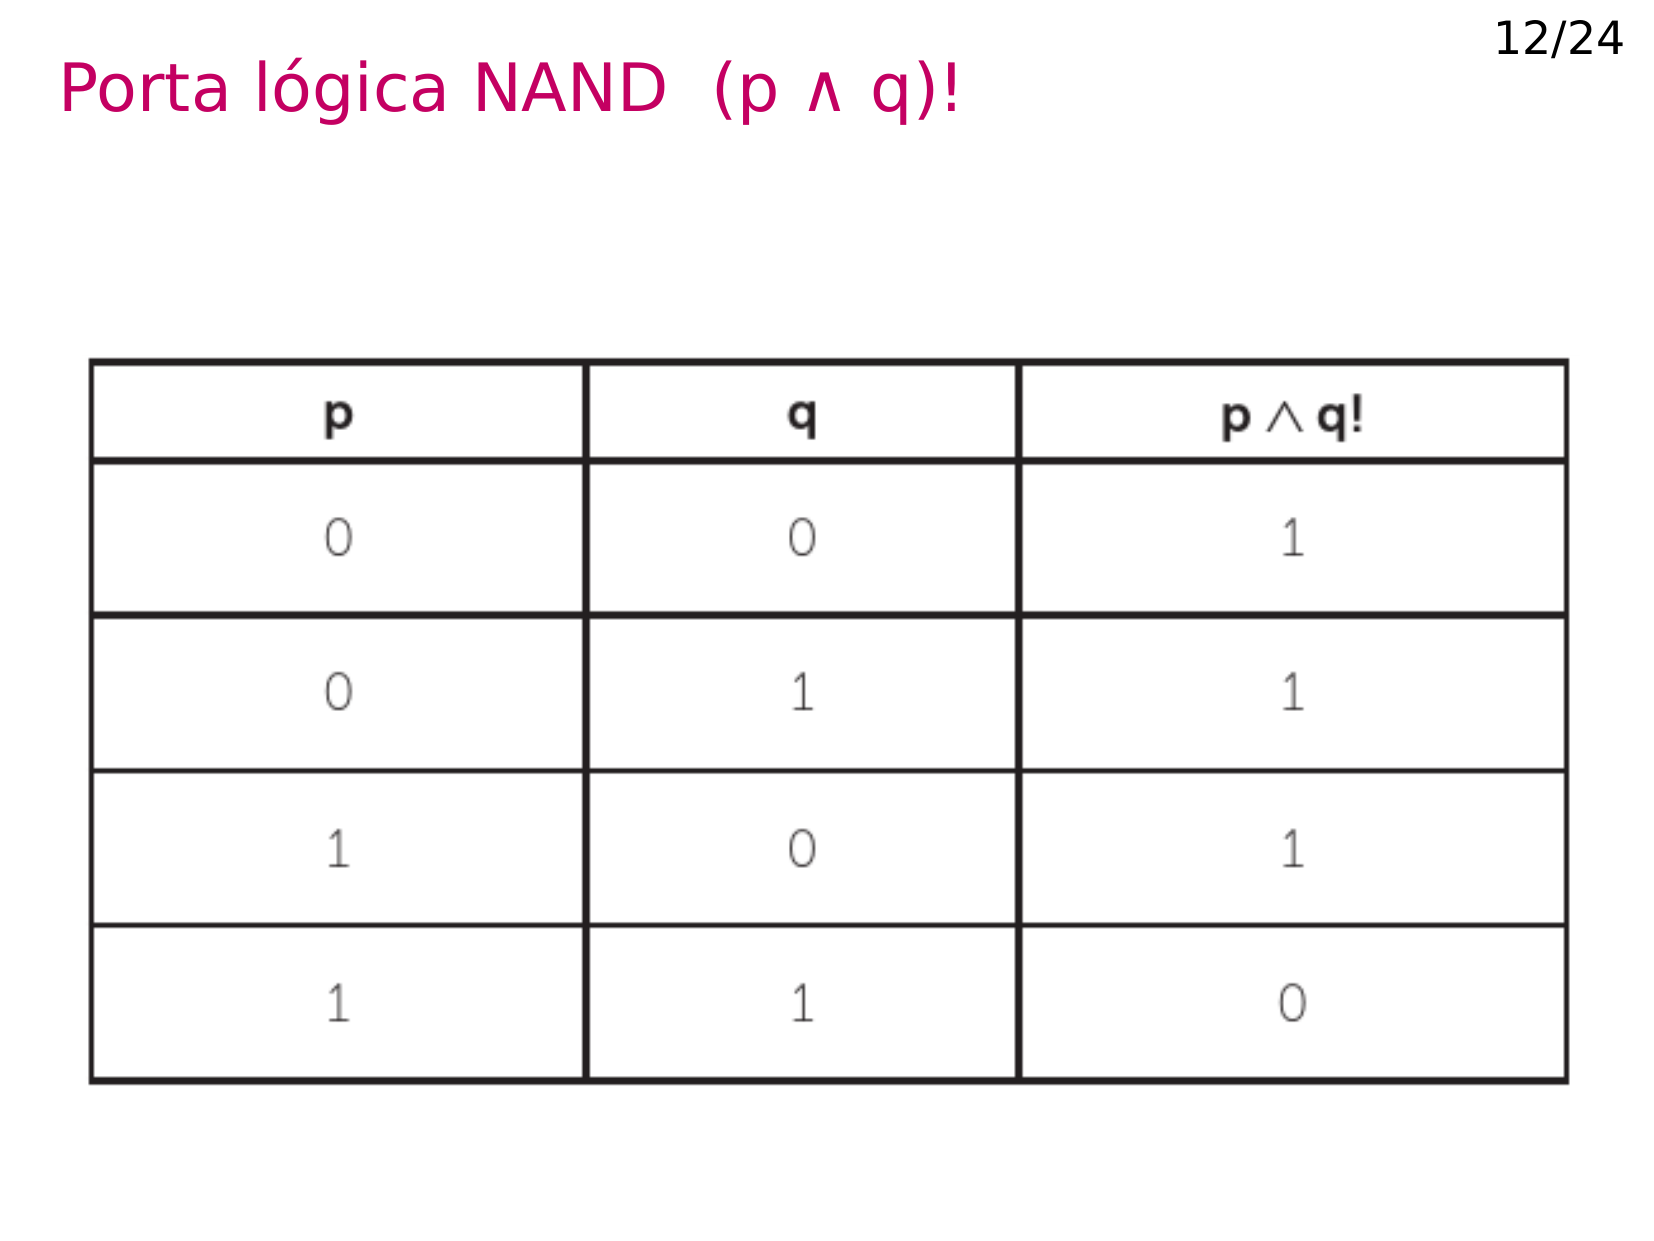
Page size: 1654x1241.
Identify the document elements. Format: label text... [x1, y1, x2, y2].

title Porta lógica NAND (p ∧ q)! [59, 29, 1625, 148]
picture [82, 354, 1580, 1093]
